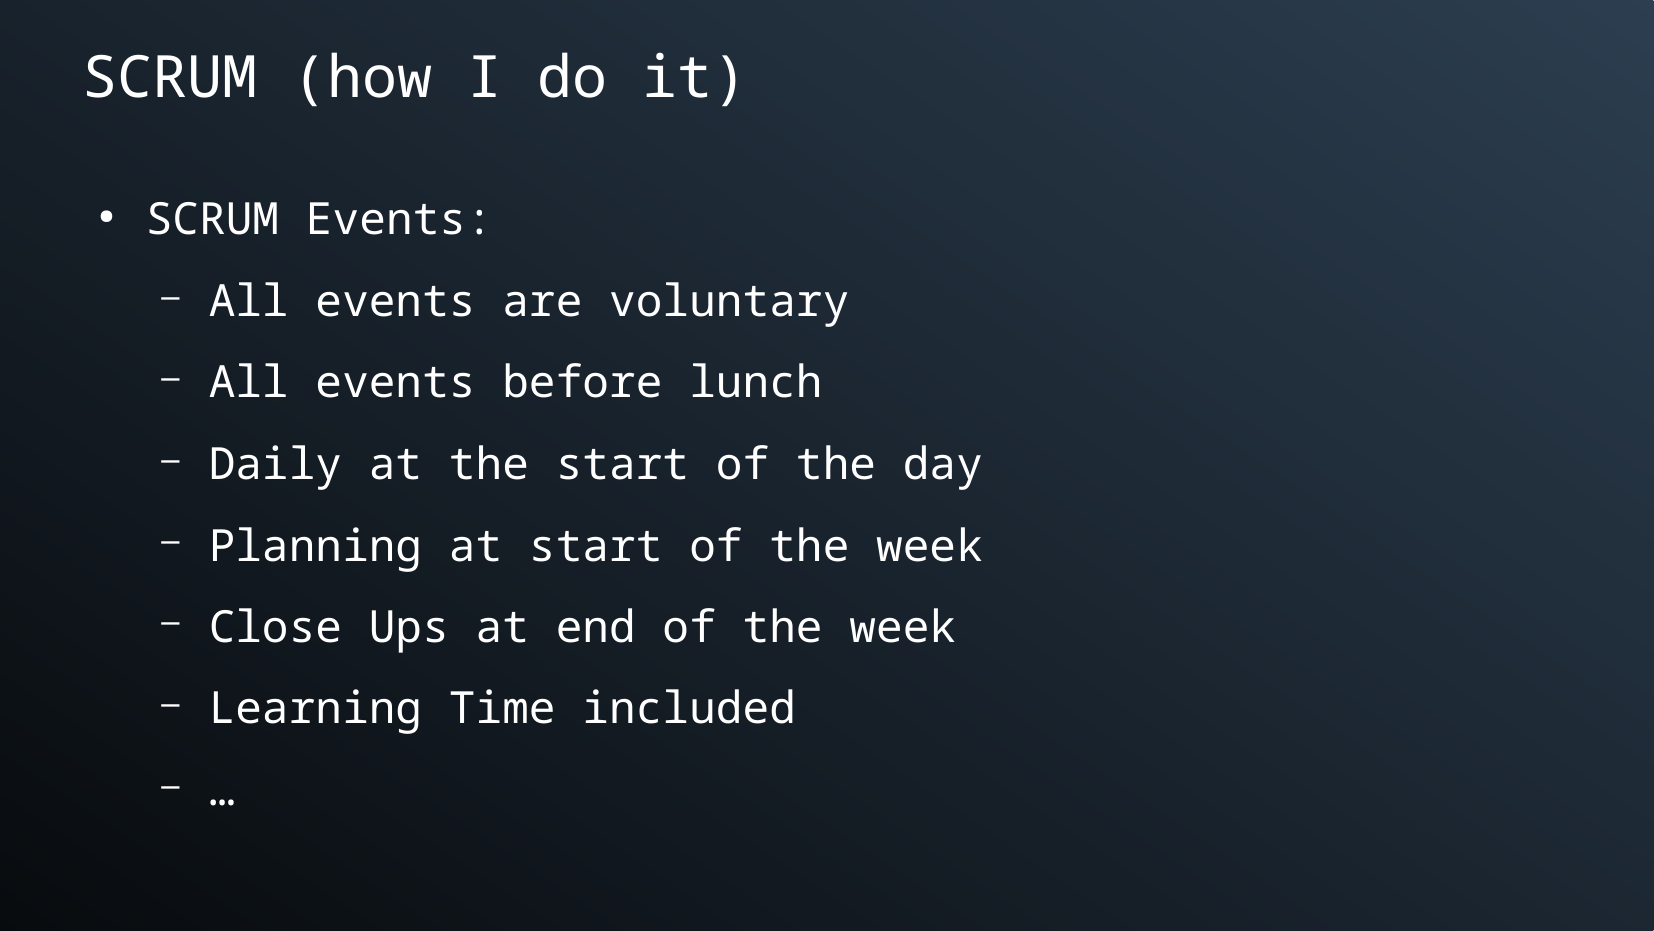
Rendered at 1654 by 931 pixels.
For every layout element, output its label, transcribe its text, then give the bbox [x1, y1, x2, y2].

list SCRUM Events: All events are voluntary All events before lunch Daily at the start of the day Planning at start of the week Close Ups at end of the week Learning Time included … [82, 187, 1571, 826]
title SCRUM (how I do it) [82, 37, 1388, 113]
